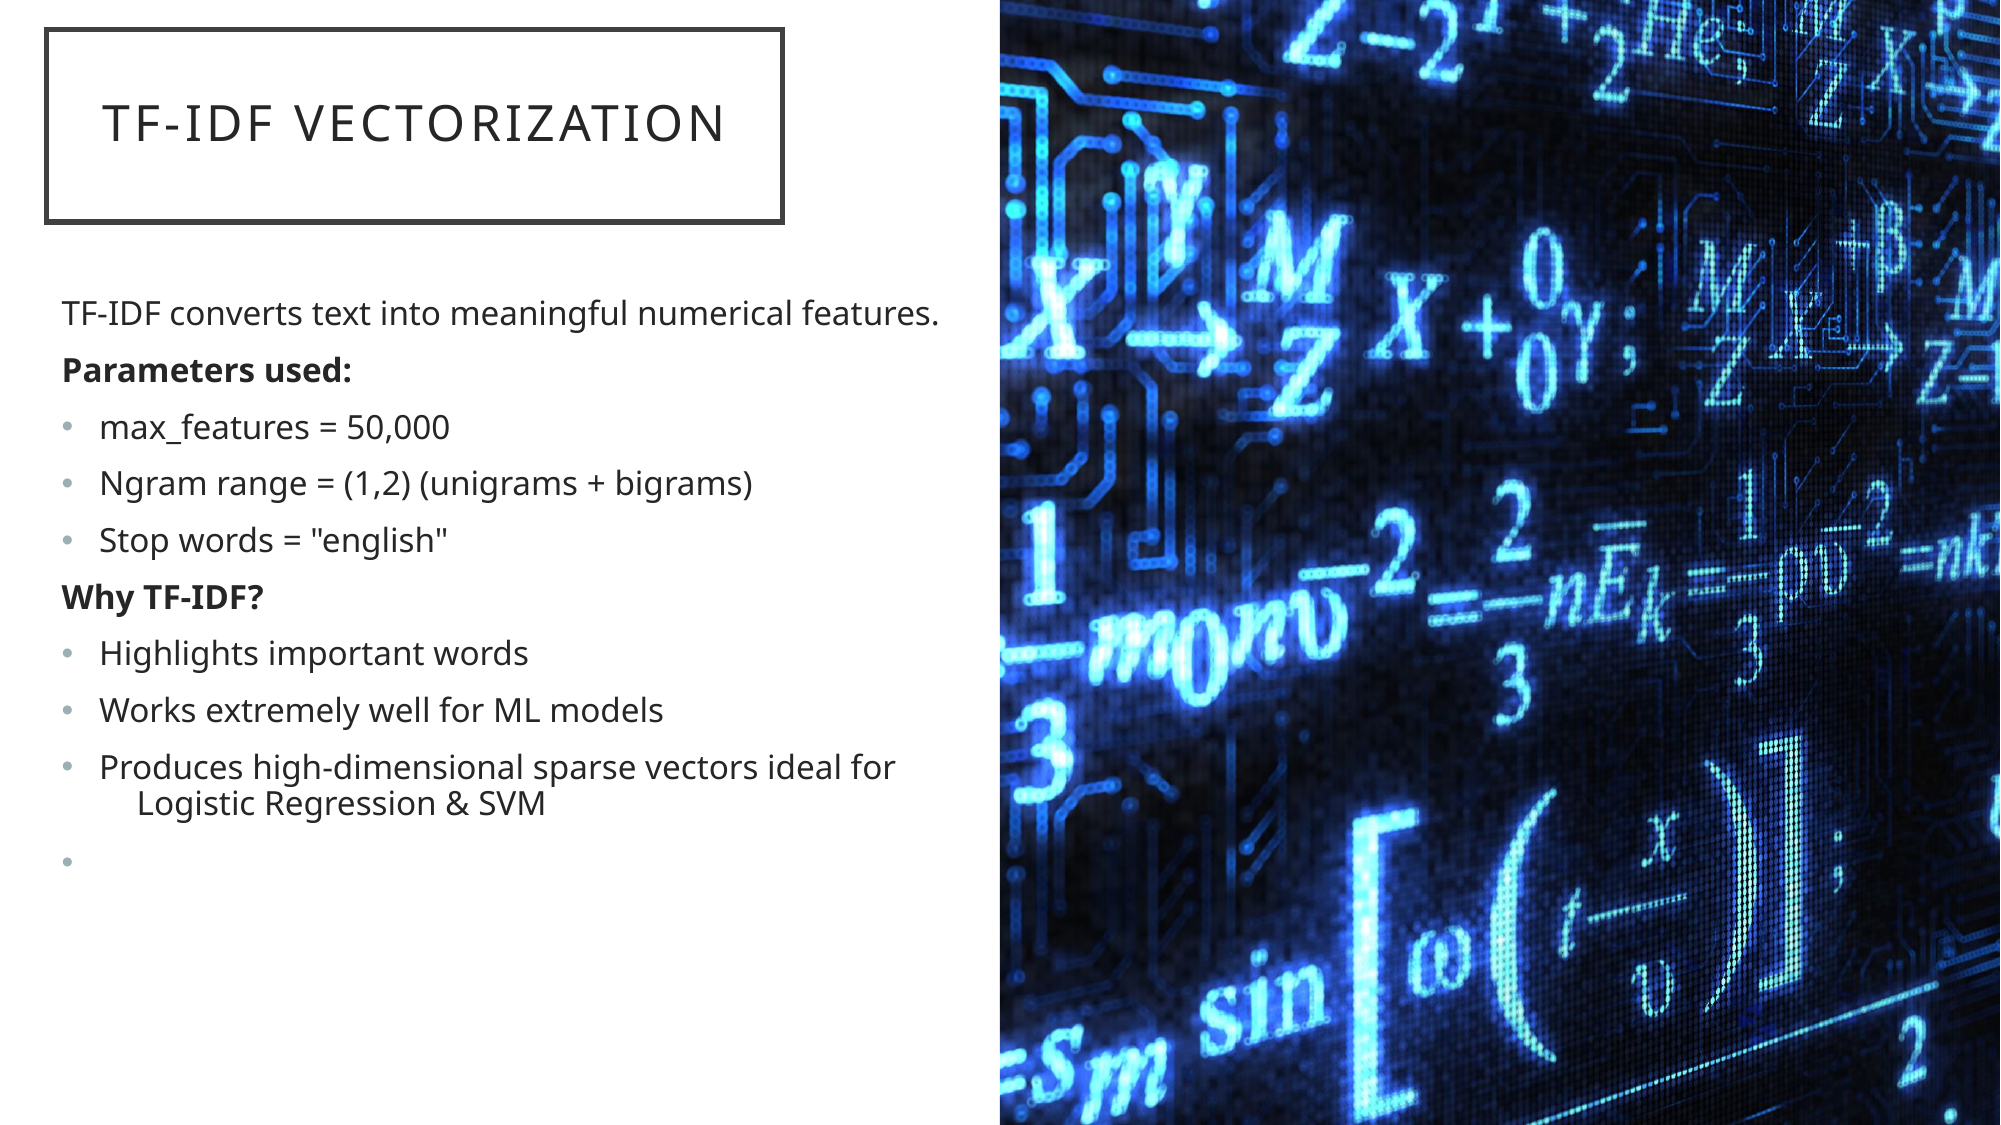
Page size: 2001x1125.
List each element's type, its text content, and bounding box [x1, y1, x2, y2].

list TF-IDF converts text into meaningful numerical features. Parameters used: max_features = 50,000 Ngram range = (1,2) (unigrams + bigrams) Stop words = "english" Why TF-IDF? Highlights important words Works extremely well for ML models Produces high-dimensional sparse vectors ideal for Logistic Regression & SVM [46, 289, 999, 1061]
title TF-IDF Vectorization [46, 29, 783, 223]
picture [999, 0, 2000, 1125]
